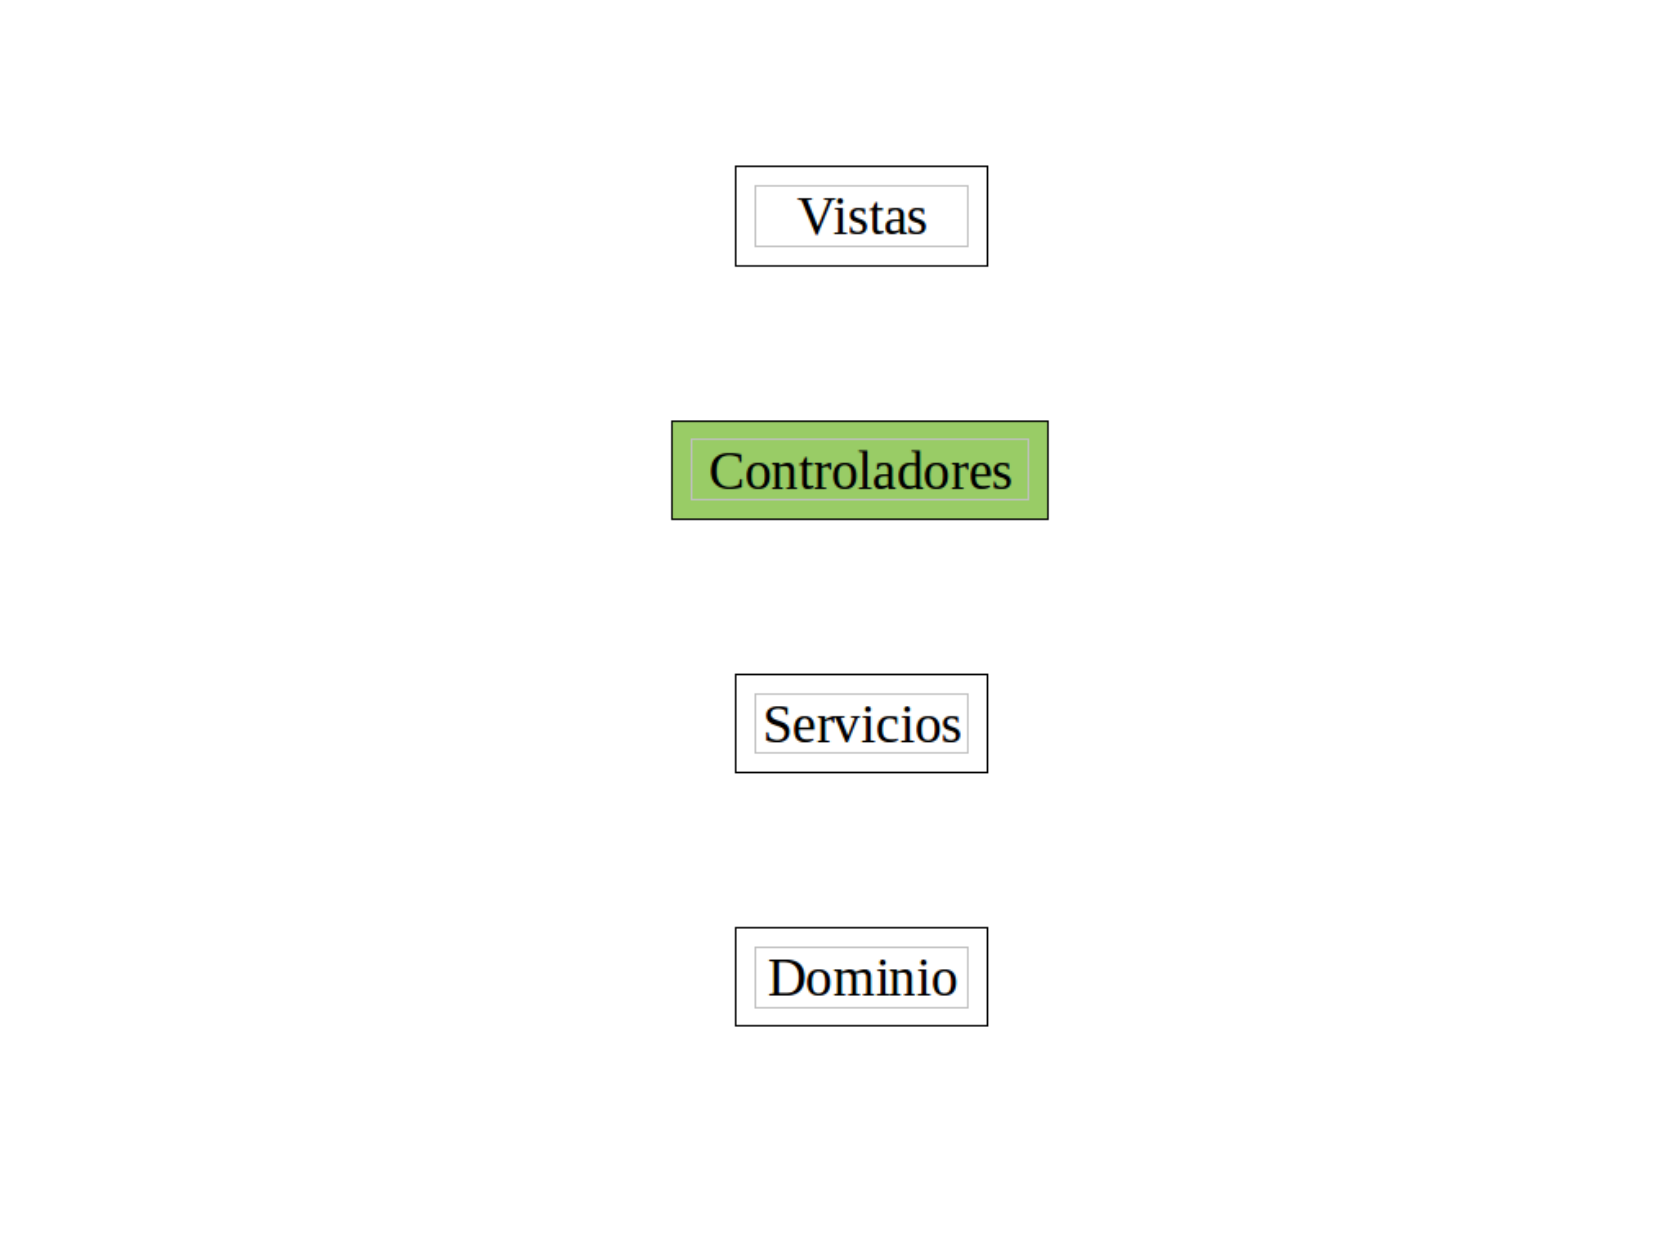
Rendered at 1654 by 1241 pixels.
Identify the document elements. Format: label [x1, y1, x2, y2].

picture [405, 89, 1345, 1157]
